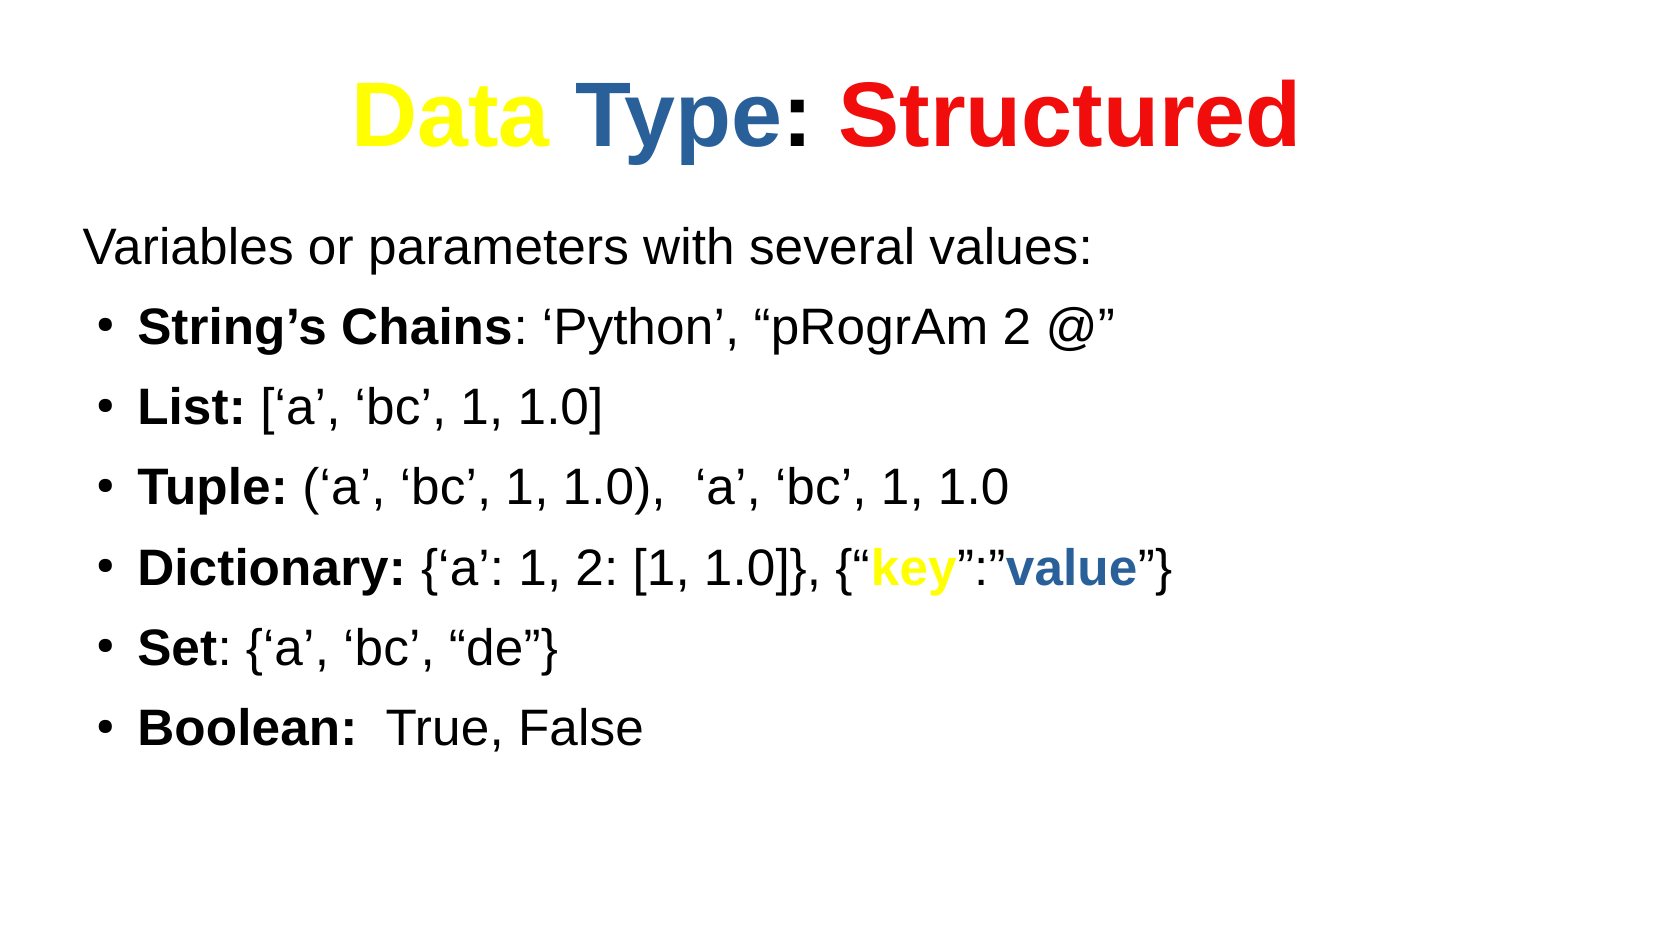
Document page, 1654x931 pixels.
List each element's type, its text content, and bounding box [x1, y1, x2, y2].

list Variables or parameters with several values: String’s Chains: ‘Python’, “pRogrAm 2 @” List: [‘a’, ‘bc’, 1, 1.0] Tuple: (‘a’, ‘bc’, 1, 1.0), ‘a’, ‘bc’, 1, 1.0 Dictionary: {‘a’: 1, 2: [1, 1.0]}, {“key”:”value”} Set: {‘a’, ‘bc’, “de”} Boolean: True, False [82, 217, 1571, 758]
title Data Type: Structured [82, 37, 1571, 193]
